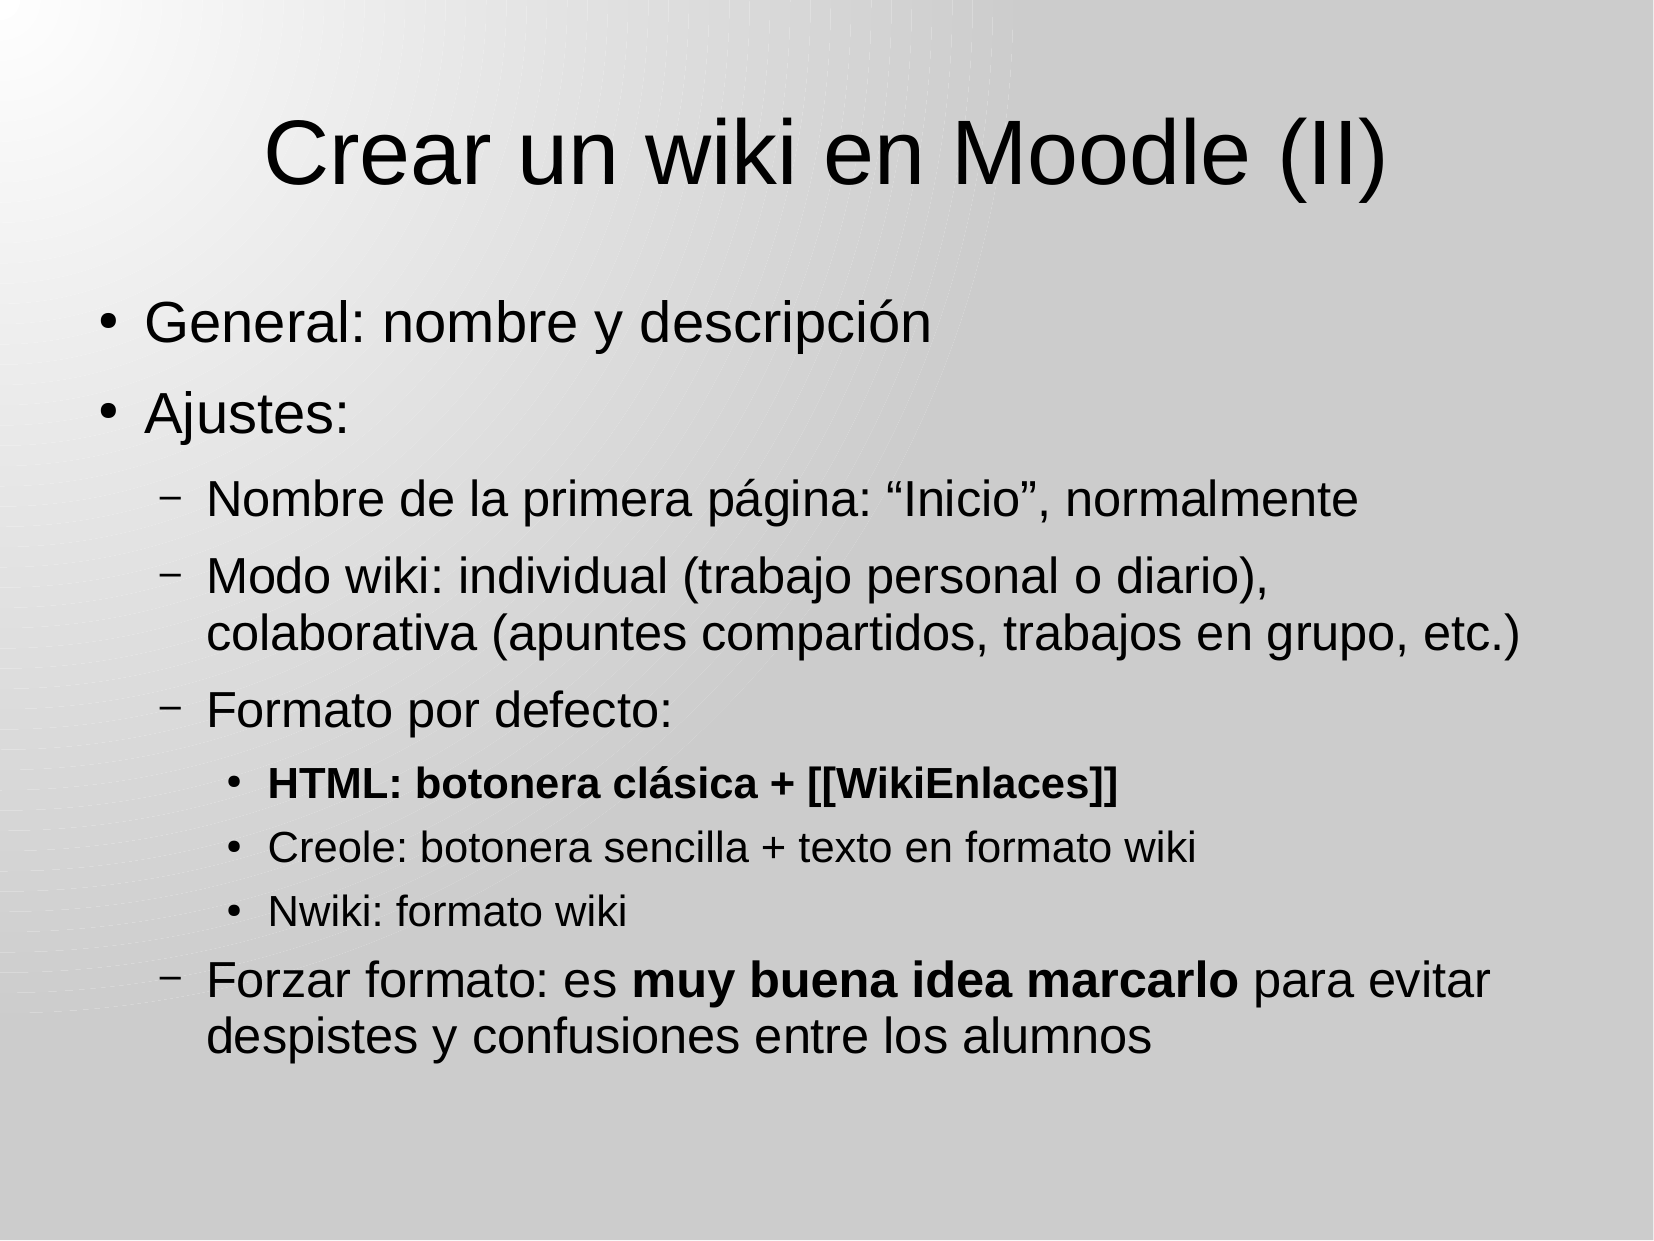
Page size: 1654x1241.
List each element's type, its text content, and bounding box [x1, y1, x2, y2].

list General: nombre y descripción Ajustes: Nombre de la primera página: “Inicio”, normalmente Modo wiki: individual (trabajo personal o diario), colaborativa (apuntes compartidos, trabajos en grupo, etc.) Formato por defecto: HTML: botonera clásica + [[WikiEnlaces]] Creole: botonera sencilla + texto en formato wiki Nwiki: formato wiki Forzar formato: es muy buena idea marcarlo para evitar despistes y confusiones entre los alumnos [82, 290, 1538, 1109]
title Crear un wiki en Moodle (II) [82, 49, 1571, 257]
